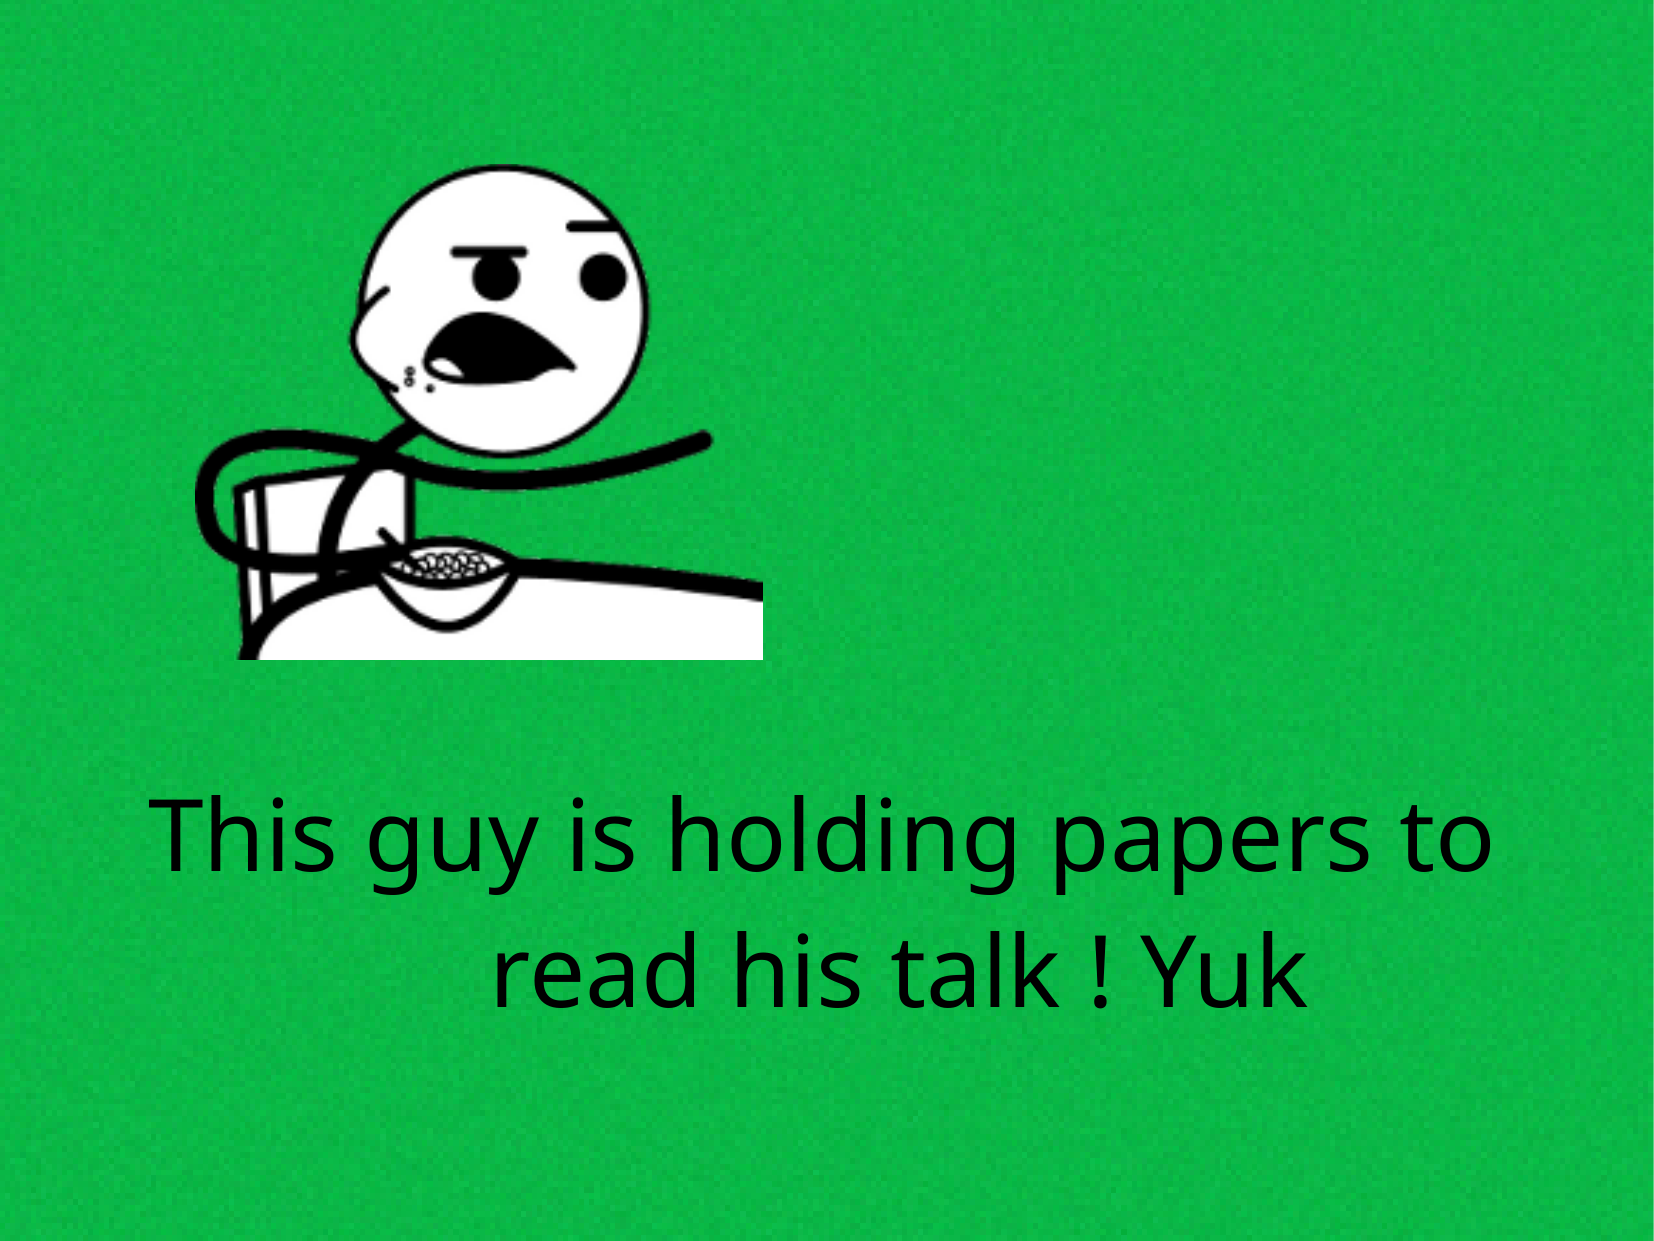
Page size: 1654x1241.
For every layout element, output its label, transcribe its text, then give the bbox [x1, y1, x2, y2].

picture [0, 0, 1654, 1241]
subtitle This guy is holding papers to read his talk ! Yuk [8, 303, 1497, 1241]
